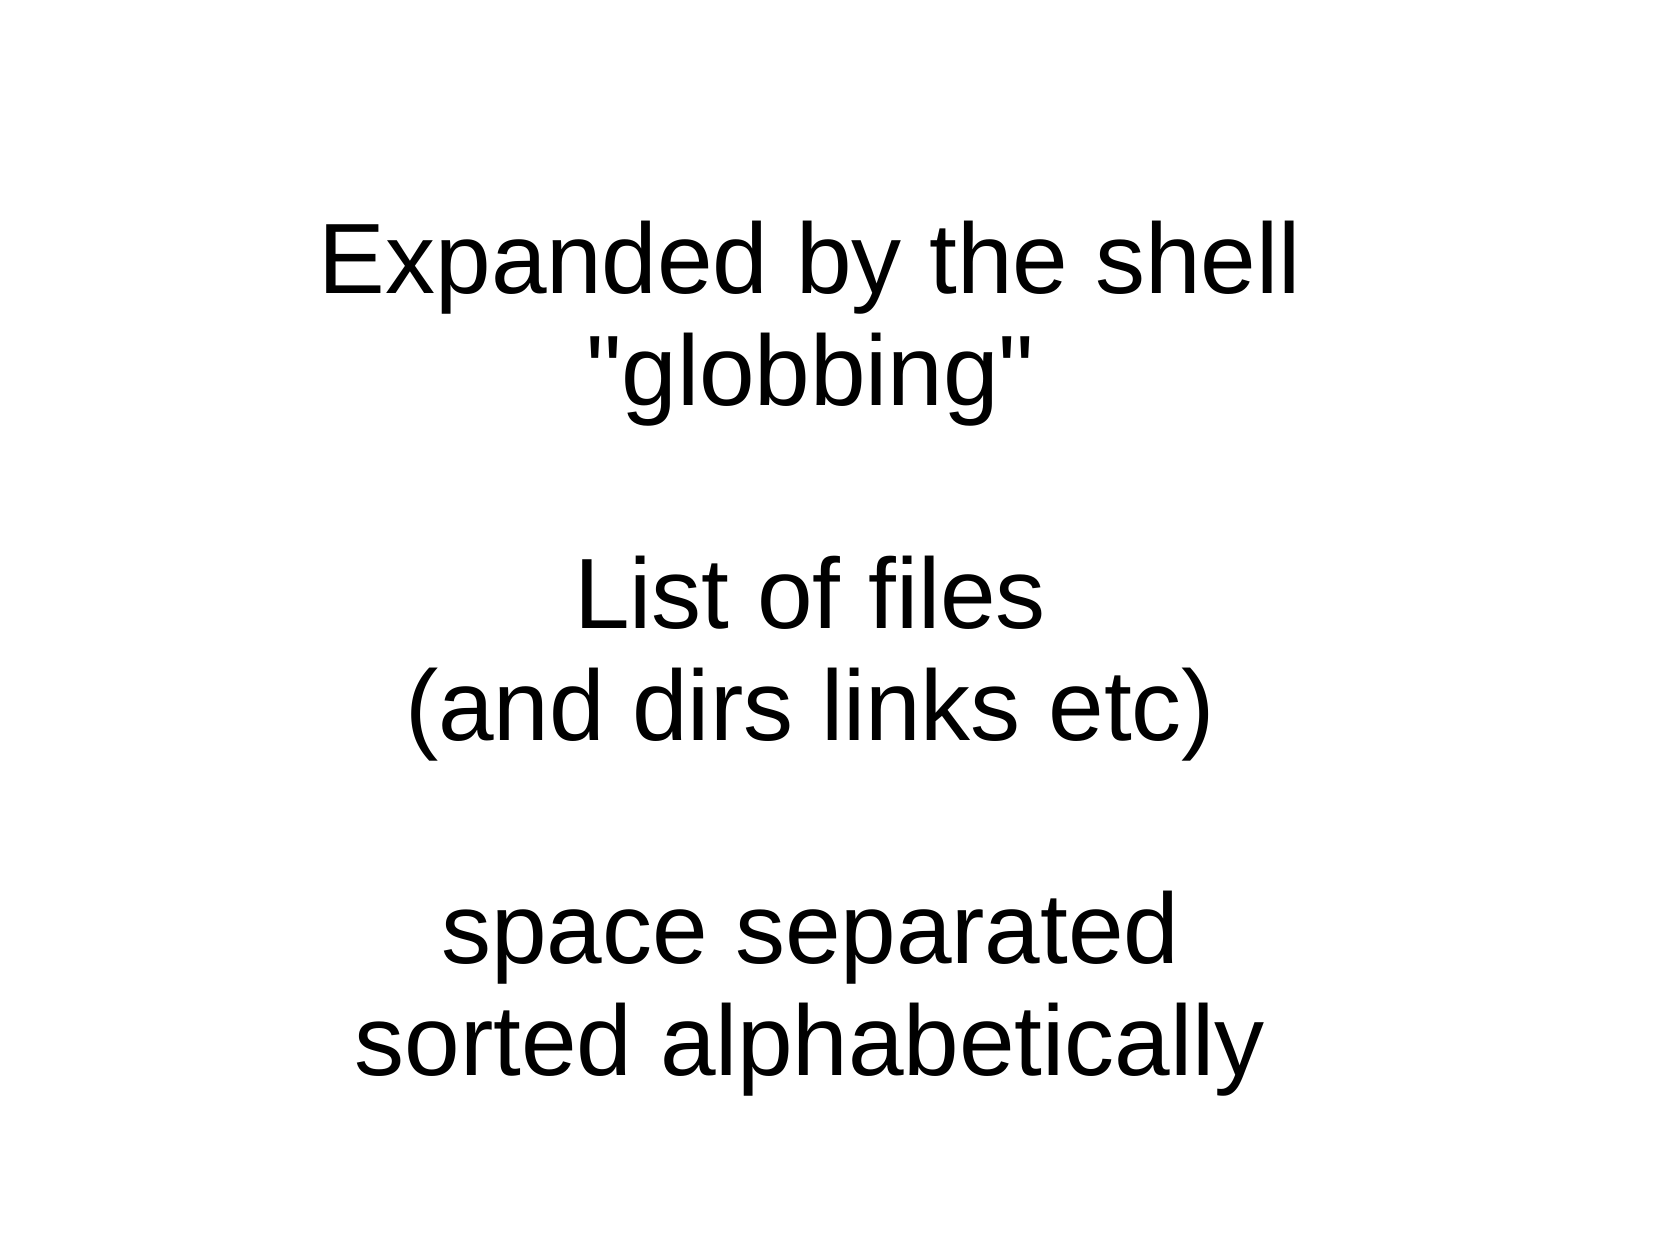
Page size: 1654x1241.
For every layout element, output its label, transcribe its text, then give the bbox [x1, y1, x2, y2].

text_box Expanded by the shell "globbing" List of files (and dirs links etc) space separated sorted alphabetically [82, 202, 1538, 1097]
